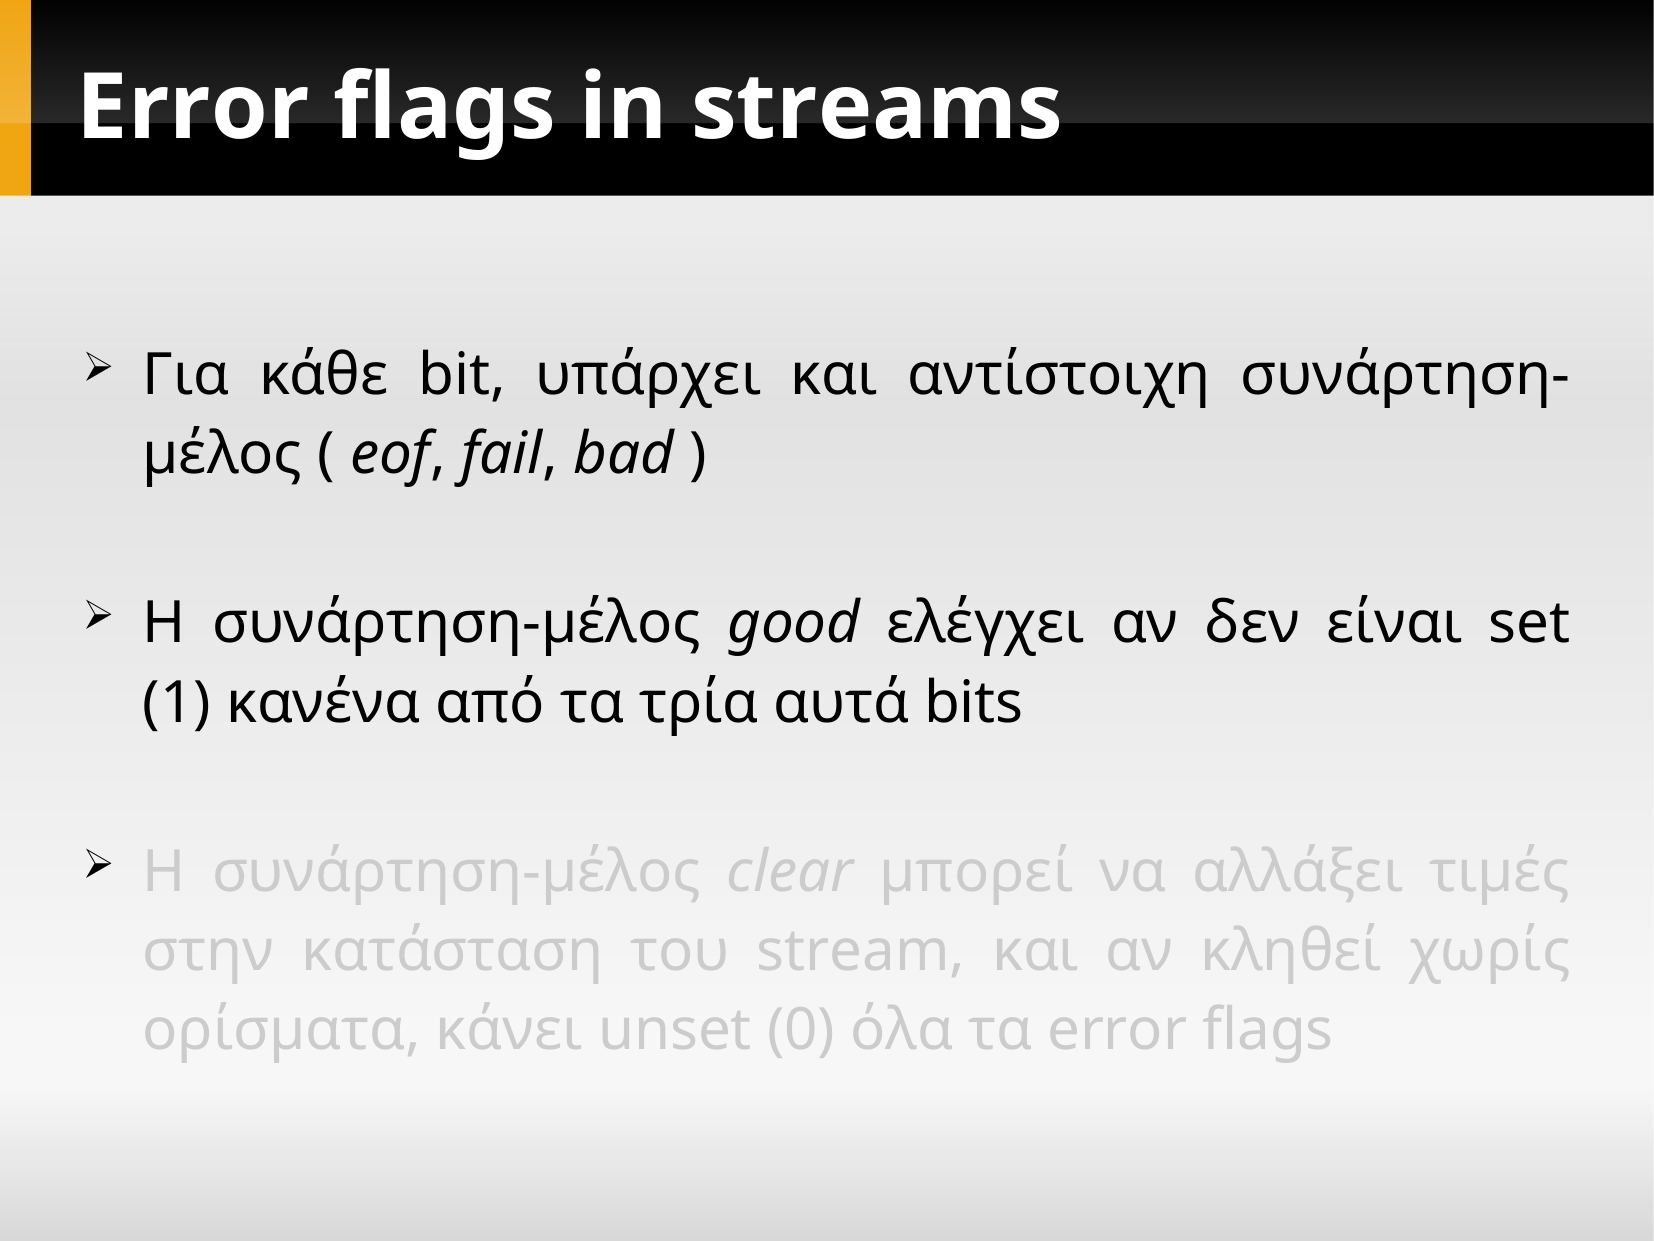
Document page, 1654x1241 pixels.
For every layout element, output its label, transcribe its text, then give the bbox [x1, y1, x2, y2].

subtitle Για κάθε bit, υπάρχει και αντίστοιχη συνάρτηση-μέλος ( eof, fail, bad ) Η συνάρτηση-μέλος good ελέγχει αν δεν είναι set (1) κανένα από τα τρία αυτά bits Η συνάρτηση-μέλος clear μπορεί να αλλάξει τιμές στην κατάσταση του stream, και αν κληθεί χωρίς ορίσματα, κάνει unset (0) όλα τα error flags [82, 297, 1571, 1102]
title Error flags in streams [76, 0, 1565, 208]
picture [0, 0, 1654, 1241]
